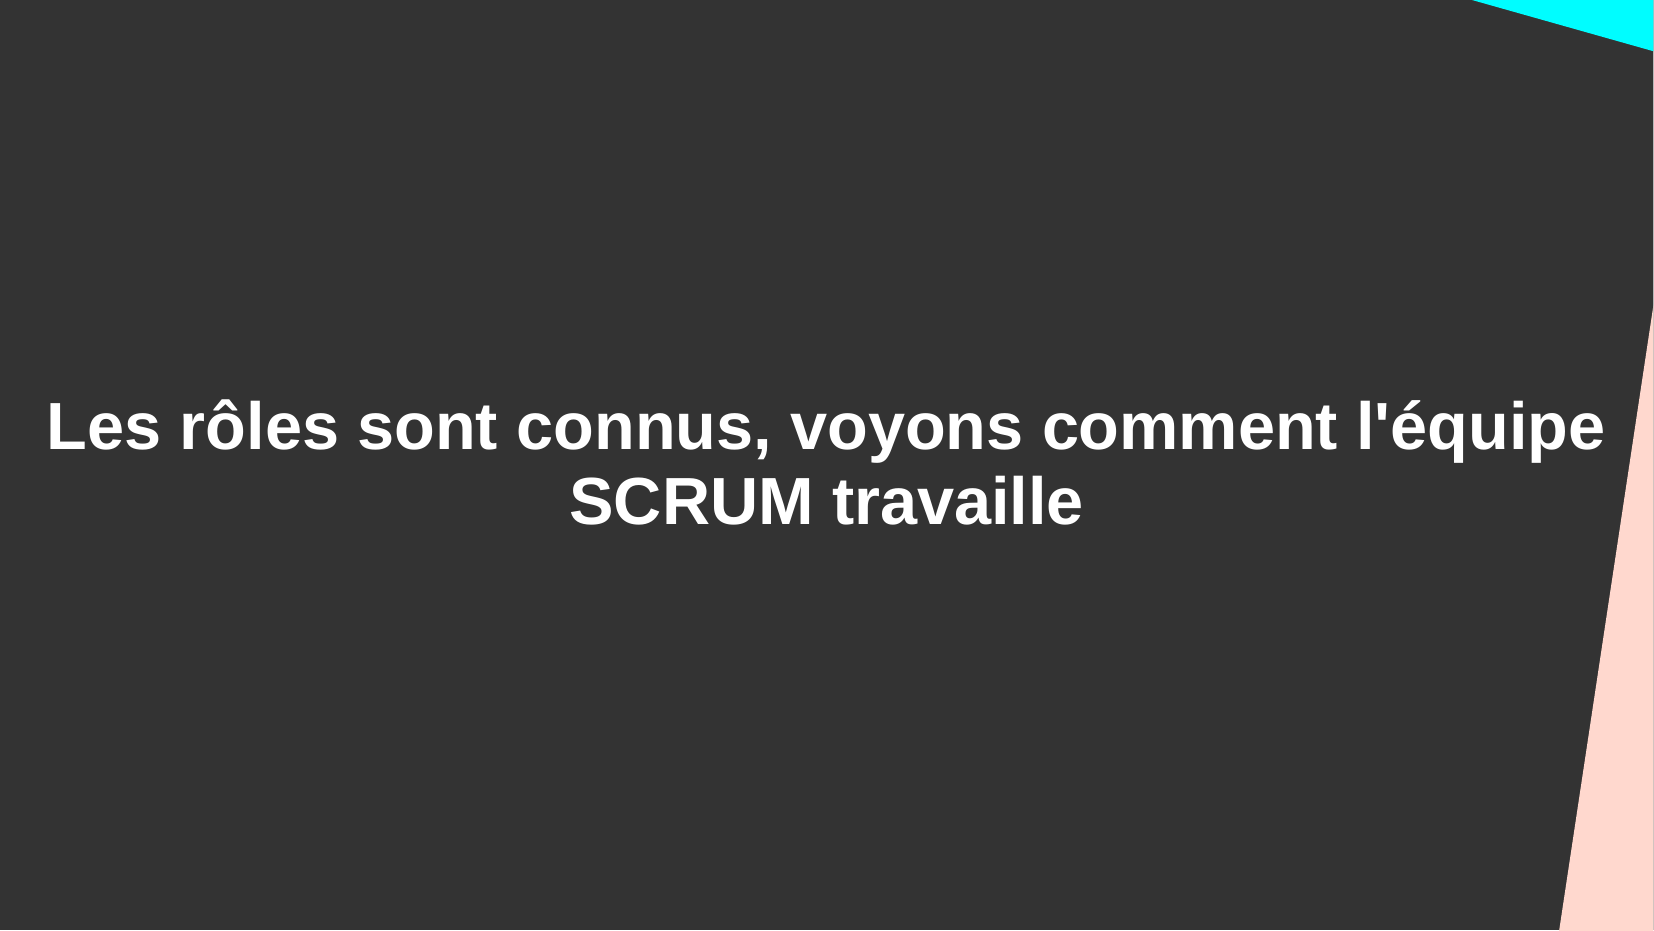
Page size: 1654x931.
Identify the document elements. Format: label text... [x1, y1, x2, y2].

text_box [1559, 301, 1654, 931]
text_box [1472, 0, 1654, 52]
title Les rôles sont connus, voyons comment l'équipe SCRUM travaille [31, 388, 1622, 542]
